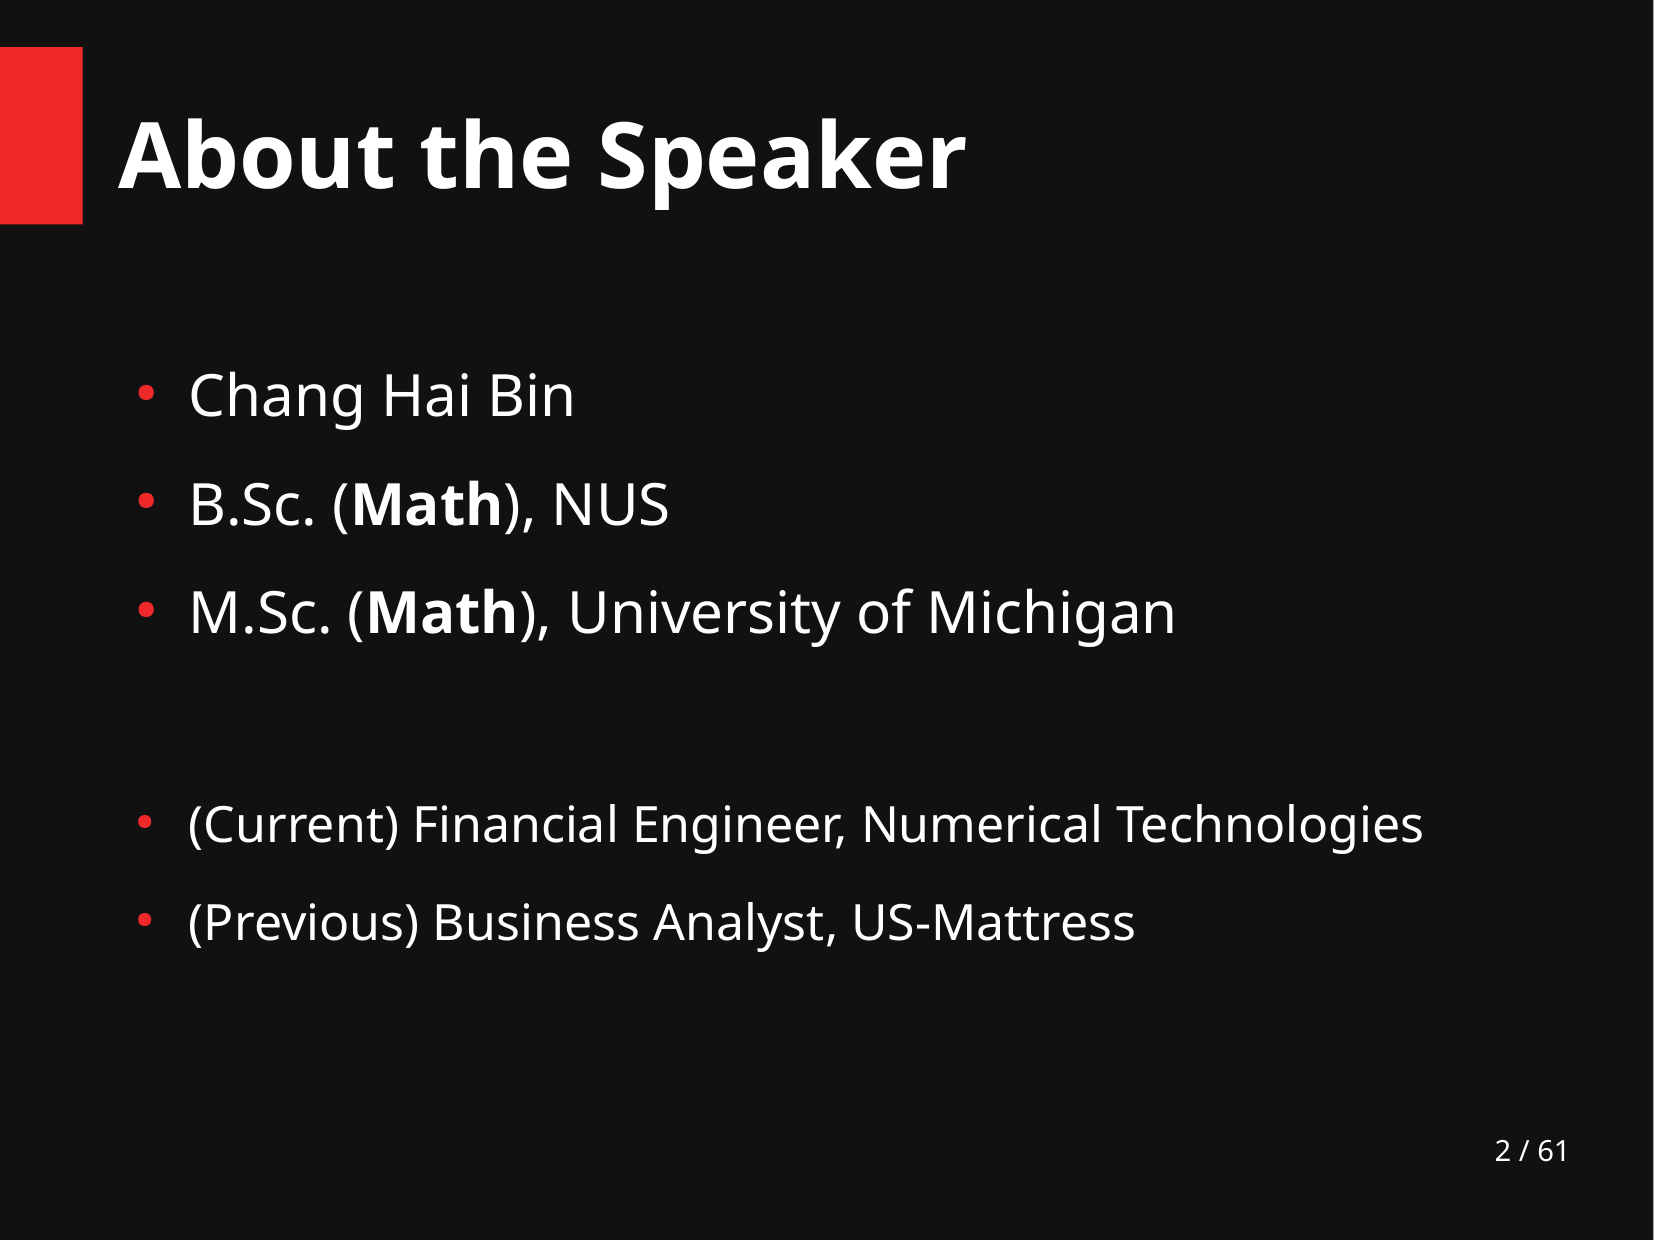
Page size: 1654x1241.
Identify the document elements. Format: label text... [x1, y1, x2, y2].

title About the Speaker [118, 49, 1571, 257]
list Chang Hai Bin B.Sc. (Math), NUS M.Sc. (Math), University of Michigan (Current) Financial Engineer, Numerical Technologies (Previous) Business Analyst, US-Mattress [118, 354, 1536, 1074]
